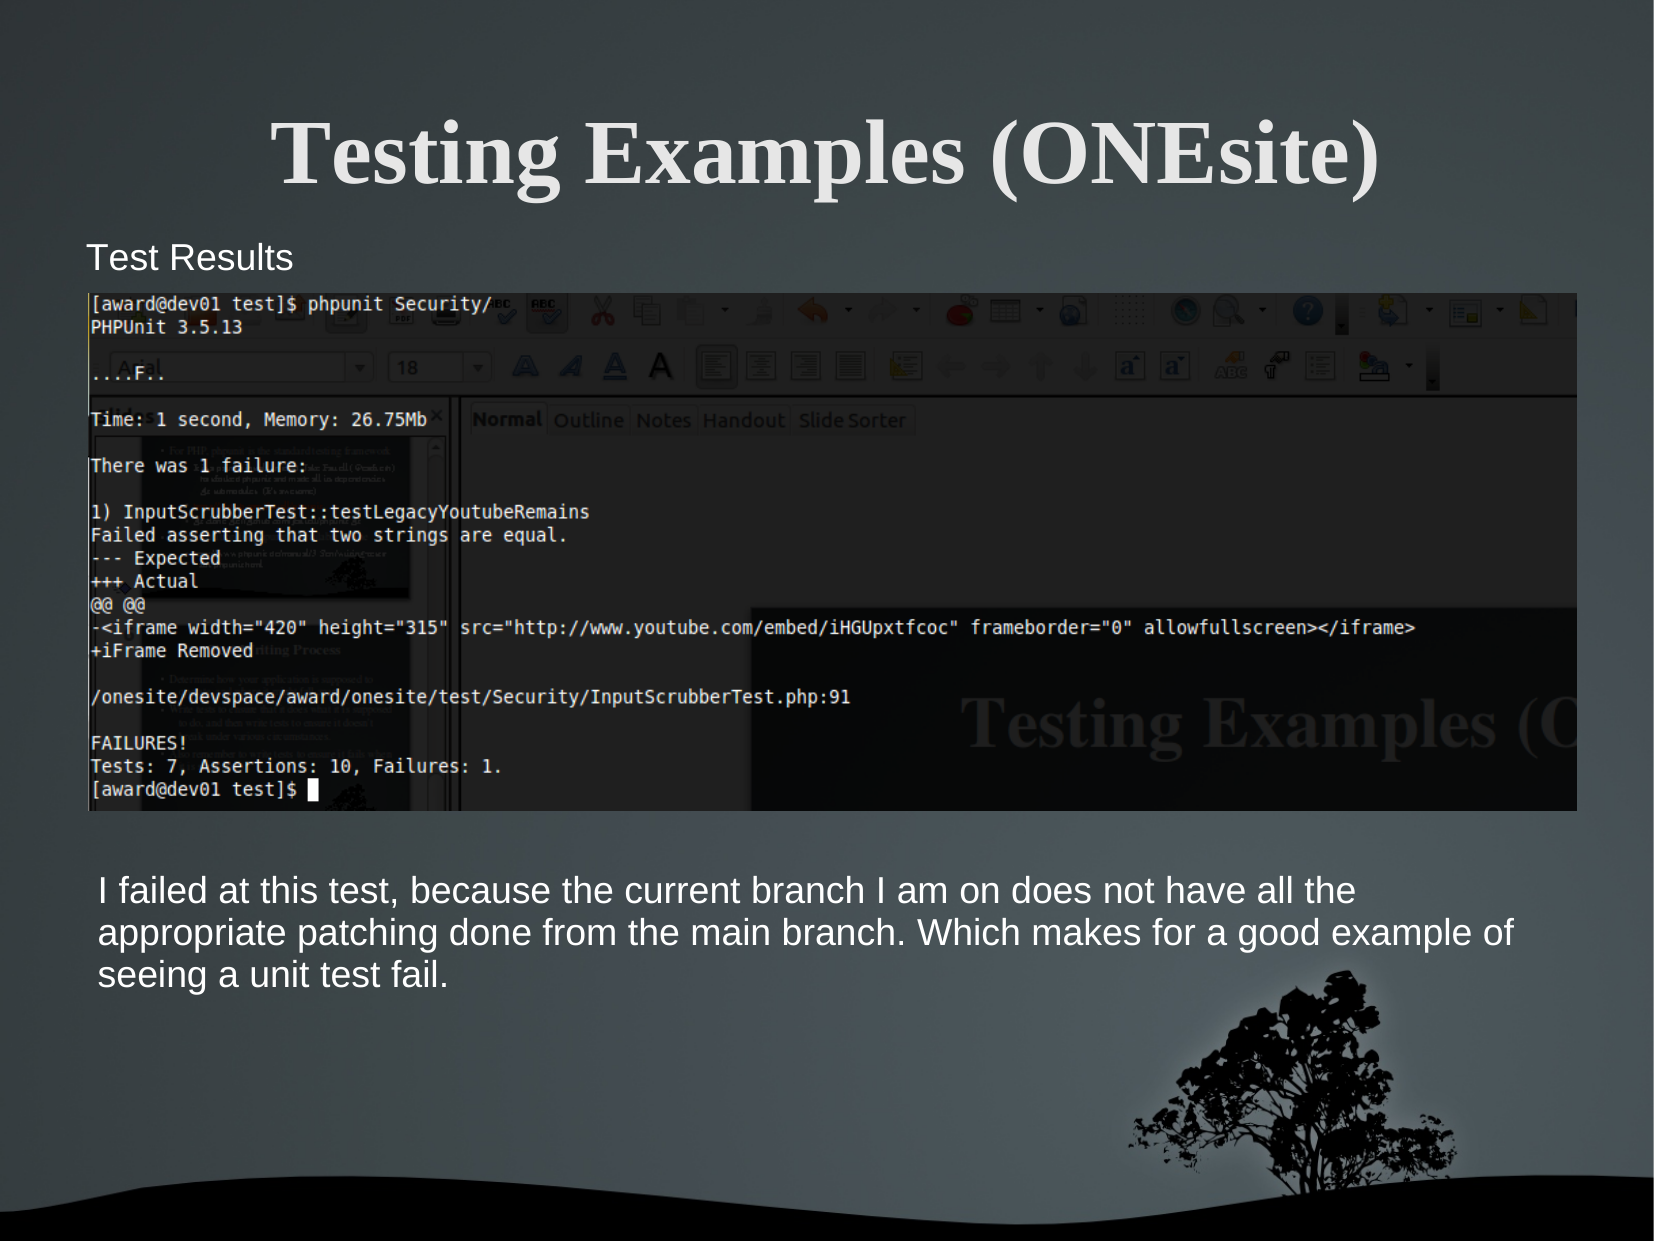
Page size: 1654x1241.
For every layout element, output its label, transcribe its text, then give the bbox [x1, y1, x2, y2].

text_box I failed at this test, because the current branch I am on does not have all the appropriate patching done from the main branch. Which makes for a good example of seeing a unit test fail. [82, 862, 1546, 1004]
text_box Test Results [71, 229, 1084, 286]
picture [0, 0, 1654, 1241]
title Testing Examples (ONEsite) [82, 49, 1571, 257]
